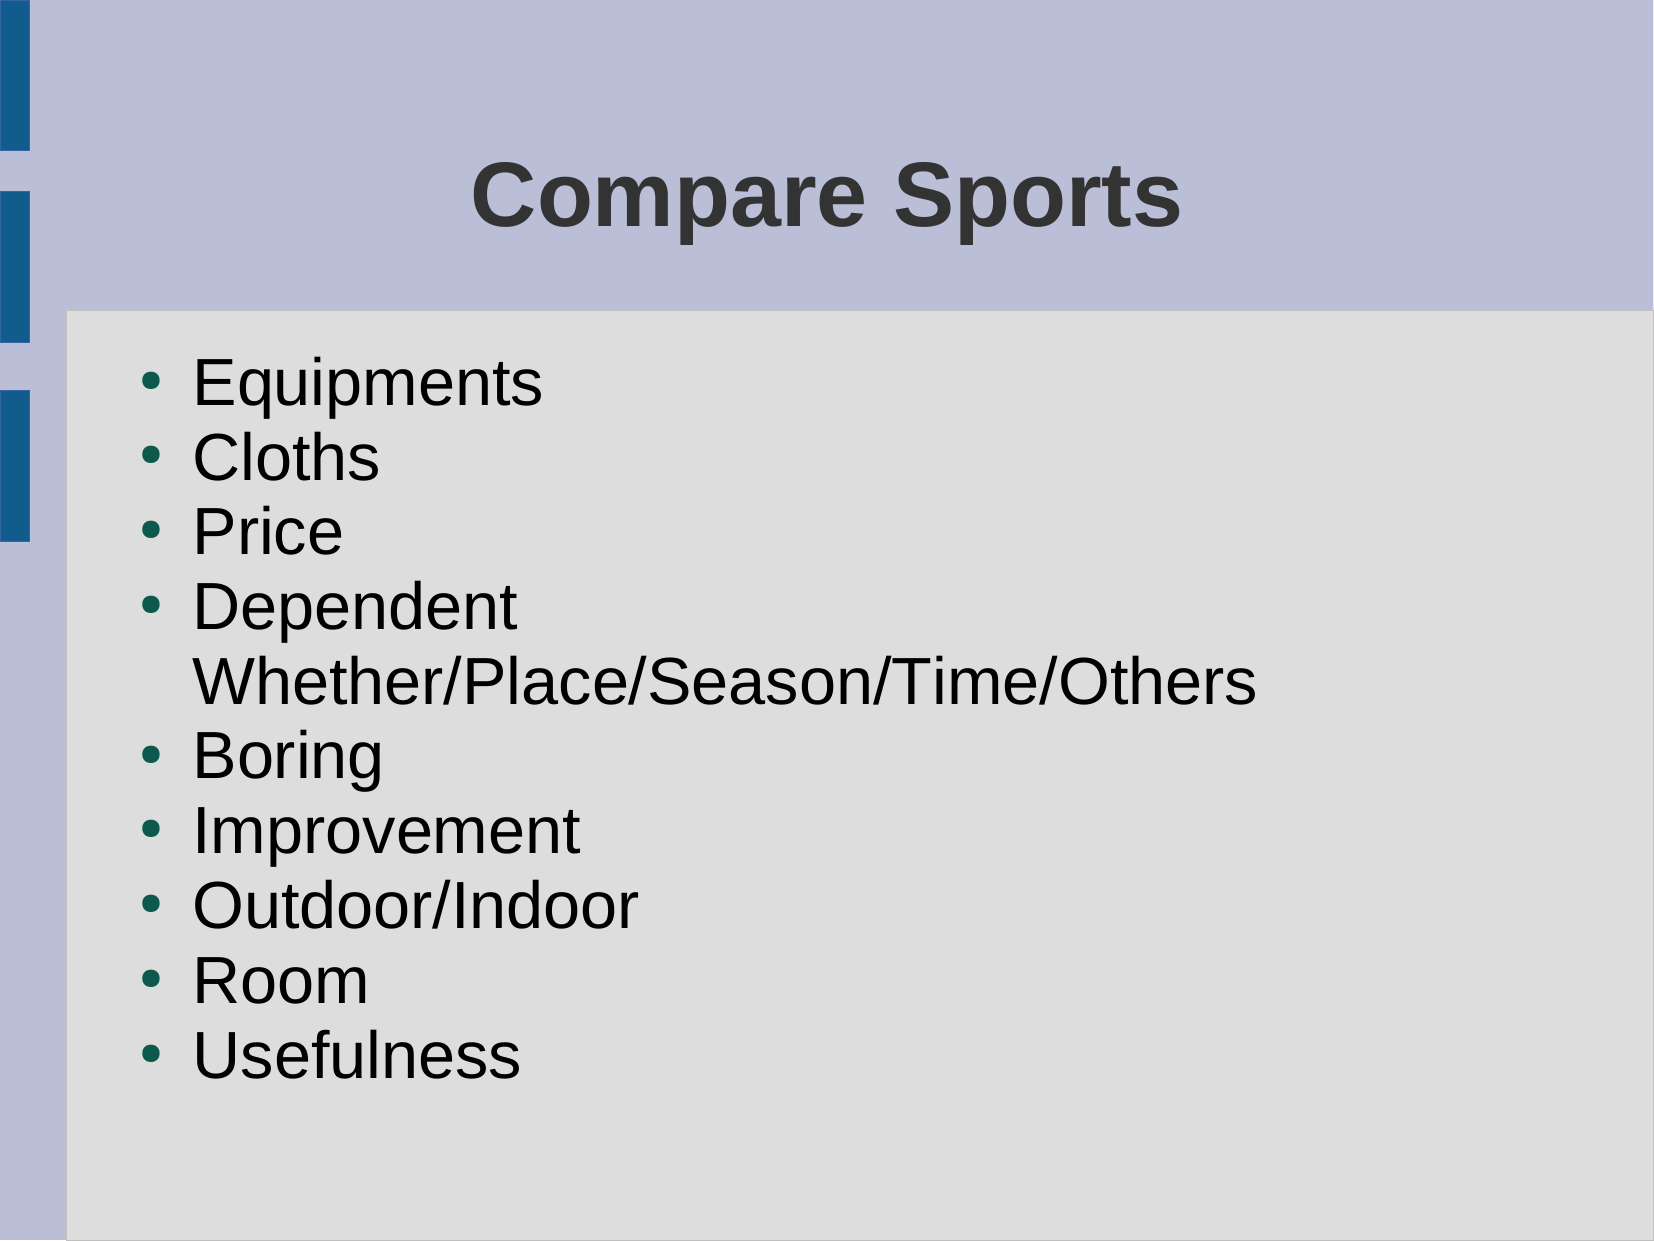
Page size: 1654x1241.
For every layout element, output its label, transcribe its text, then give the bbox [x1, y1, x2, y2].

list Equipments Cloths Price Dependent Whether/Place/Season/Time/Others Boring Improvement Outdoor/Indoor Room Usefulness [121, 344, 1534, 1127]
title Compare Sports [121, 91, 1534, 299]
